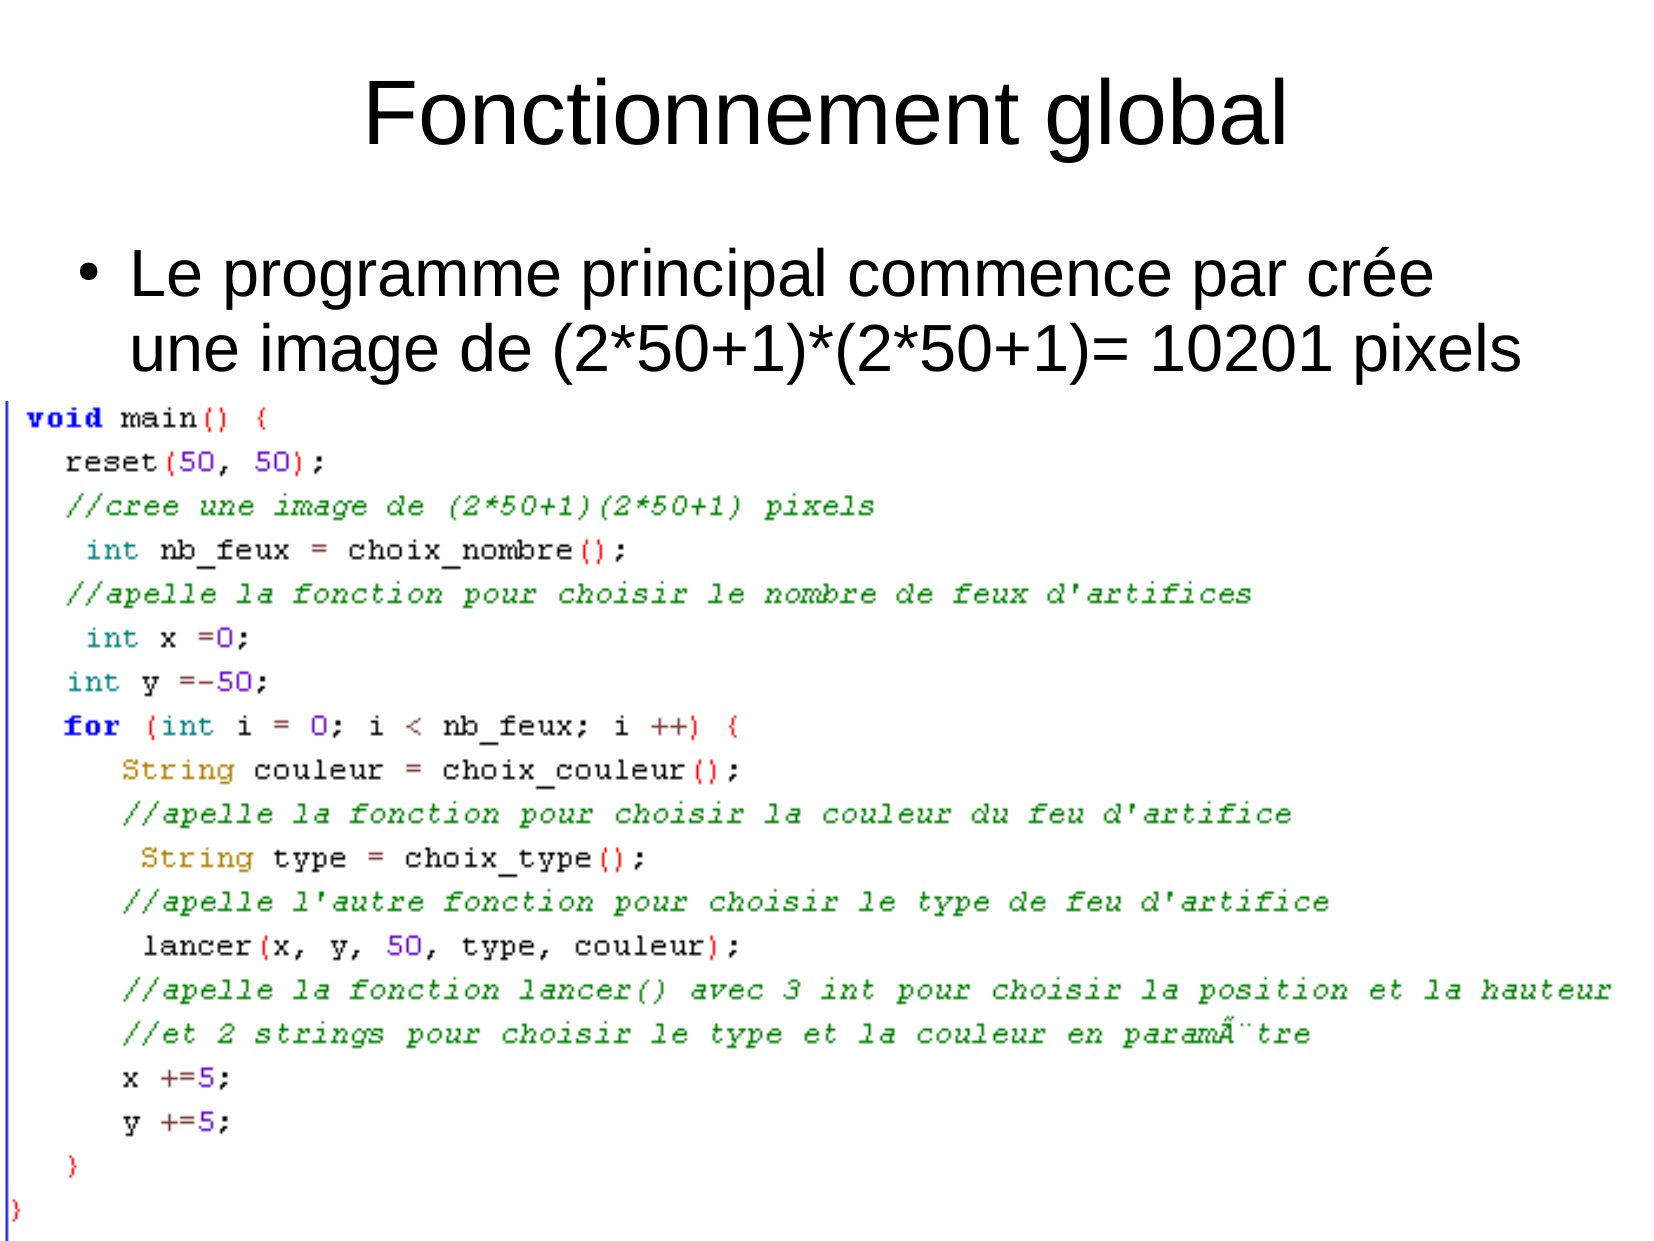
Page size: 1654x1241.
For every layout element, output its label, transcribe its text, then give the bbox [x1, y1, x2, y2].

picture [4, 401, 1654, 1241]
title Fonctionnement global [82, 25, 1571, 201]
list Le programme principal commence par crée une image de (2*50+1)*(2*50+1)= 10201 pixels [59, 236, 1548, 401]
